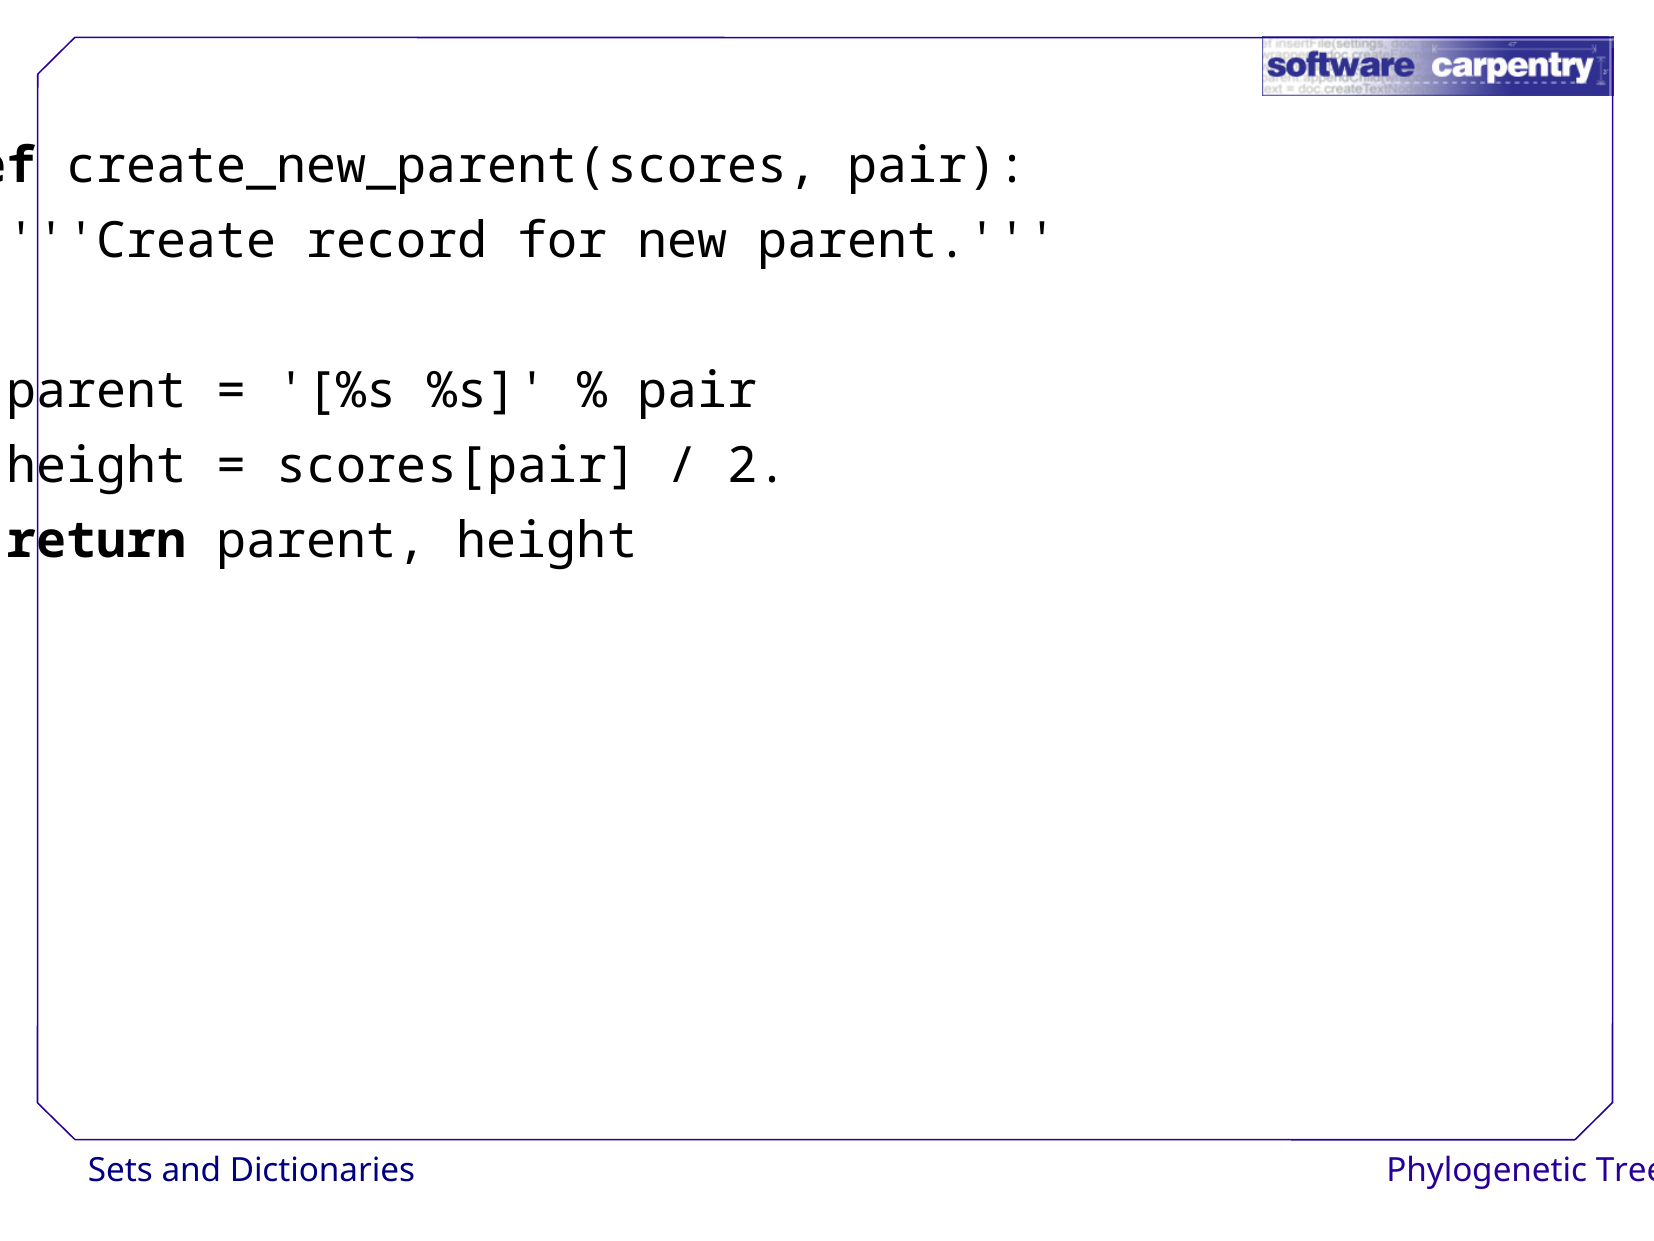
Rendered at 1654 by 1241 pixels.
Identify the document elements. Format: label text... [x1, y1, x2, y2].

text_box def create_new_parent(scores, pair): '''Create record for new parent.''' parent = '[%s %s]' % pair height = scores[pair] / 2. return parent, height [0, 109, 1222, 576]
picture [1262, 36, 1614, 96]
